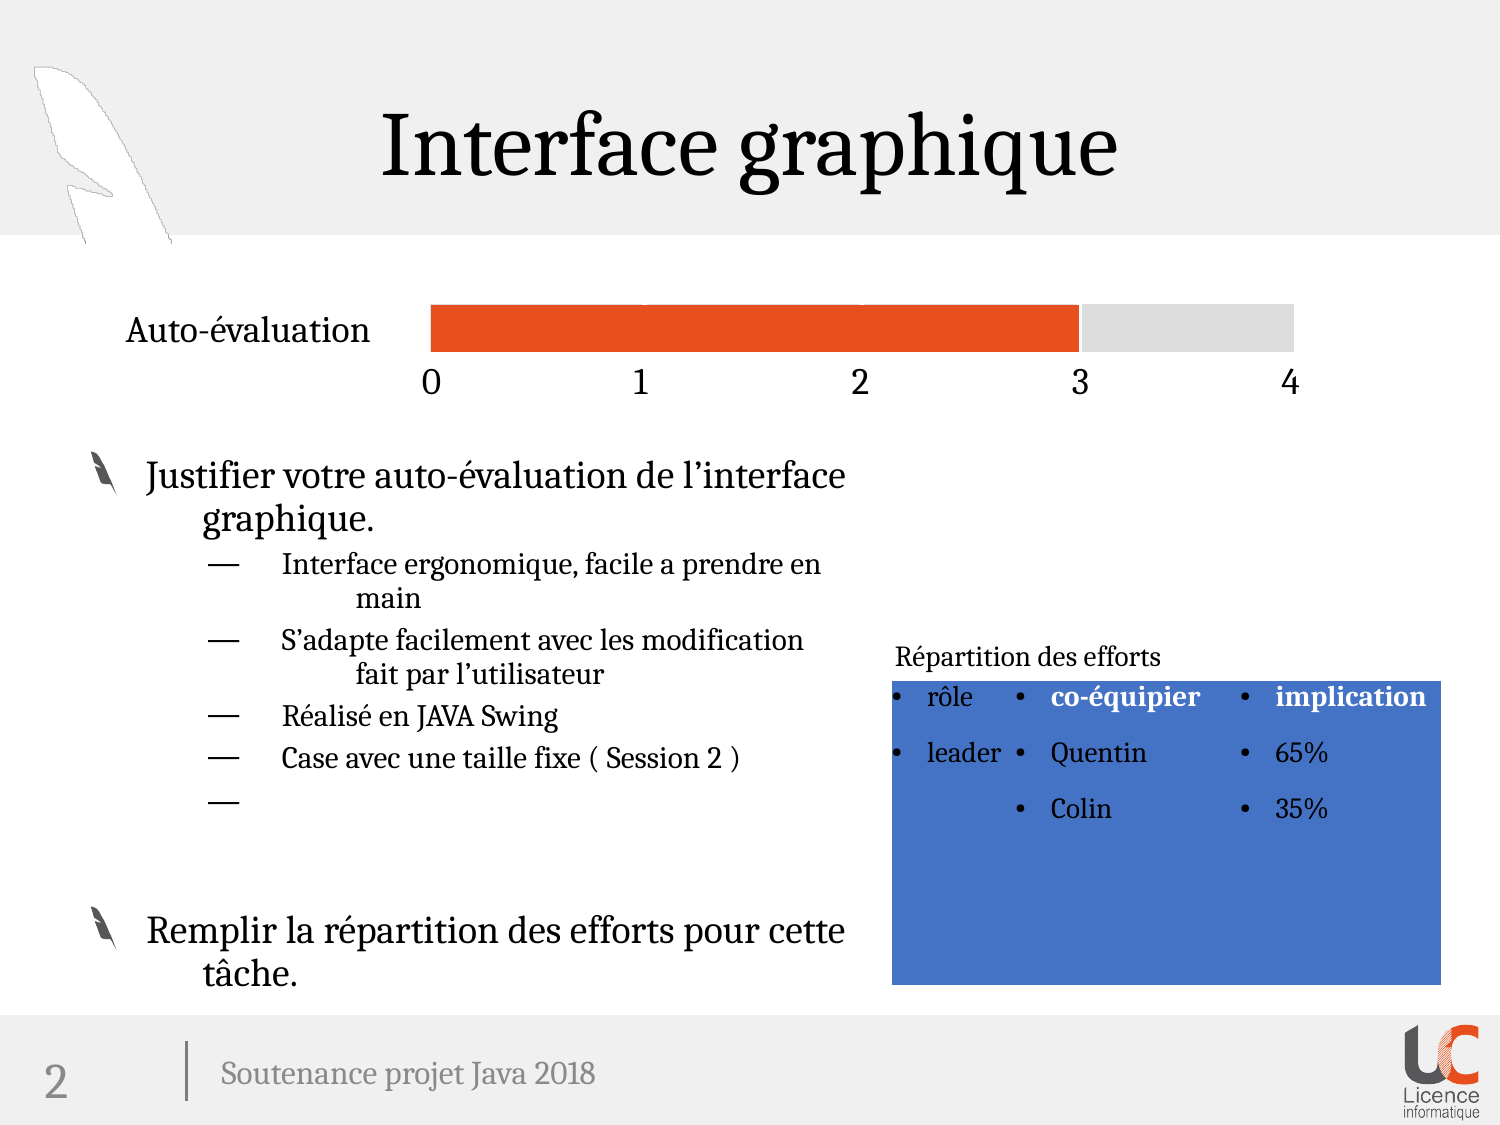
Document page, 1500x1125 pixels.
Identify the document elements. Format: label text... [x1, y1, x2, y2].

table_cell [892, 917, 1016, 985]
table_cell [892, 861, 1016, 917]
text_box Soutenance projet Java 2018 [206, 1041, 939, 1102]
table_cell leader [892, 736, 1016, 792]
table_cell [1240, 861, 1441, 917]
table_cell [1016, 917, 1240, 985]
table_header implication [1240, 681, 1441, 736]
text_box [431, 305, 1079, 352]
table_header co-équipier [1016, 681, 1240, 736]
table_cell Quentin [1016, 736, 1240, 792]
table_header rôle [892, 681, 1016, 736]
table_cell [892, 792, 1016, 861]
table_cell [1240, 917, 1441, 985]
list Justifier votre auto-évaluation de l’interface graphique. Interface ergonomique, facile a prendre en main S’adapte facilement avec les modification fait par l’utilisateur Réalisé en JAVA Swing Case avec une taille fixe ( Session 2 ) Remplir la répartition des efforts pour cette tâche. [75, 444, 869, 1005]
title Interface graphique [75, 45, 1426, 233]
text_box Répartition des efforts [879, 630, 1193, 681]
table_cell [1016, 861, 1240, 917]
table_cell 35% [1240, 792, 1441, 861]
text_box [29, 1041, 160, 1102]
table_cell 65% [1240, 736, 1441, 792]
table_cell Colin [1016, 792, 1240, 861]
